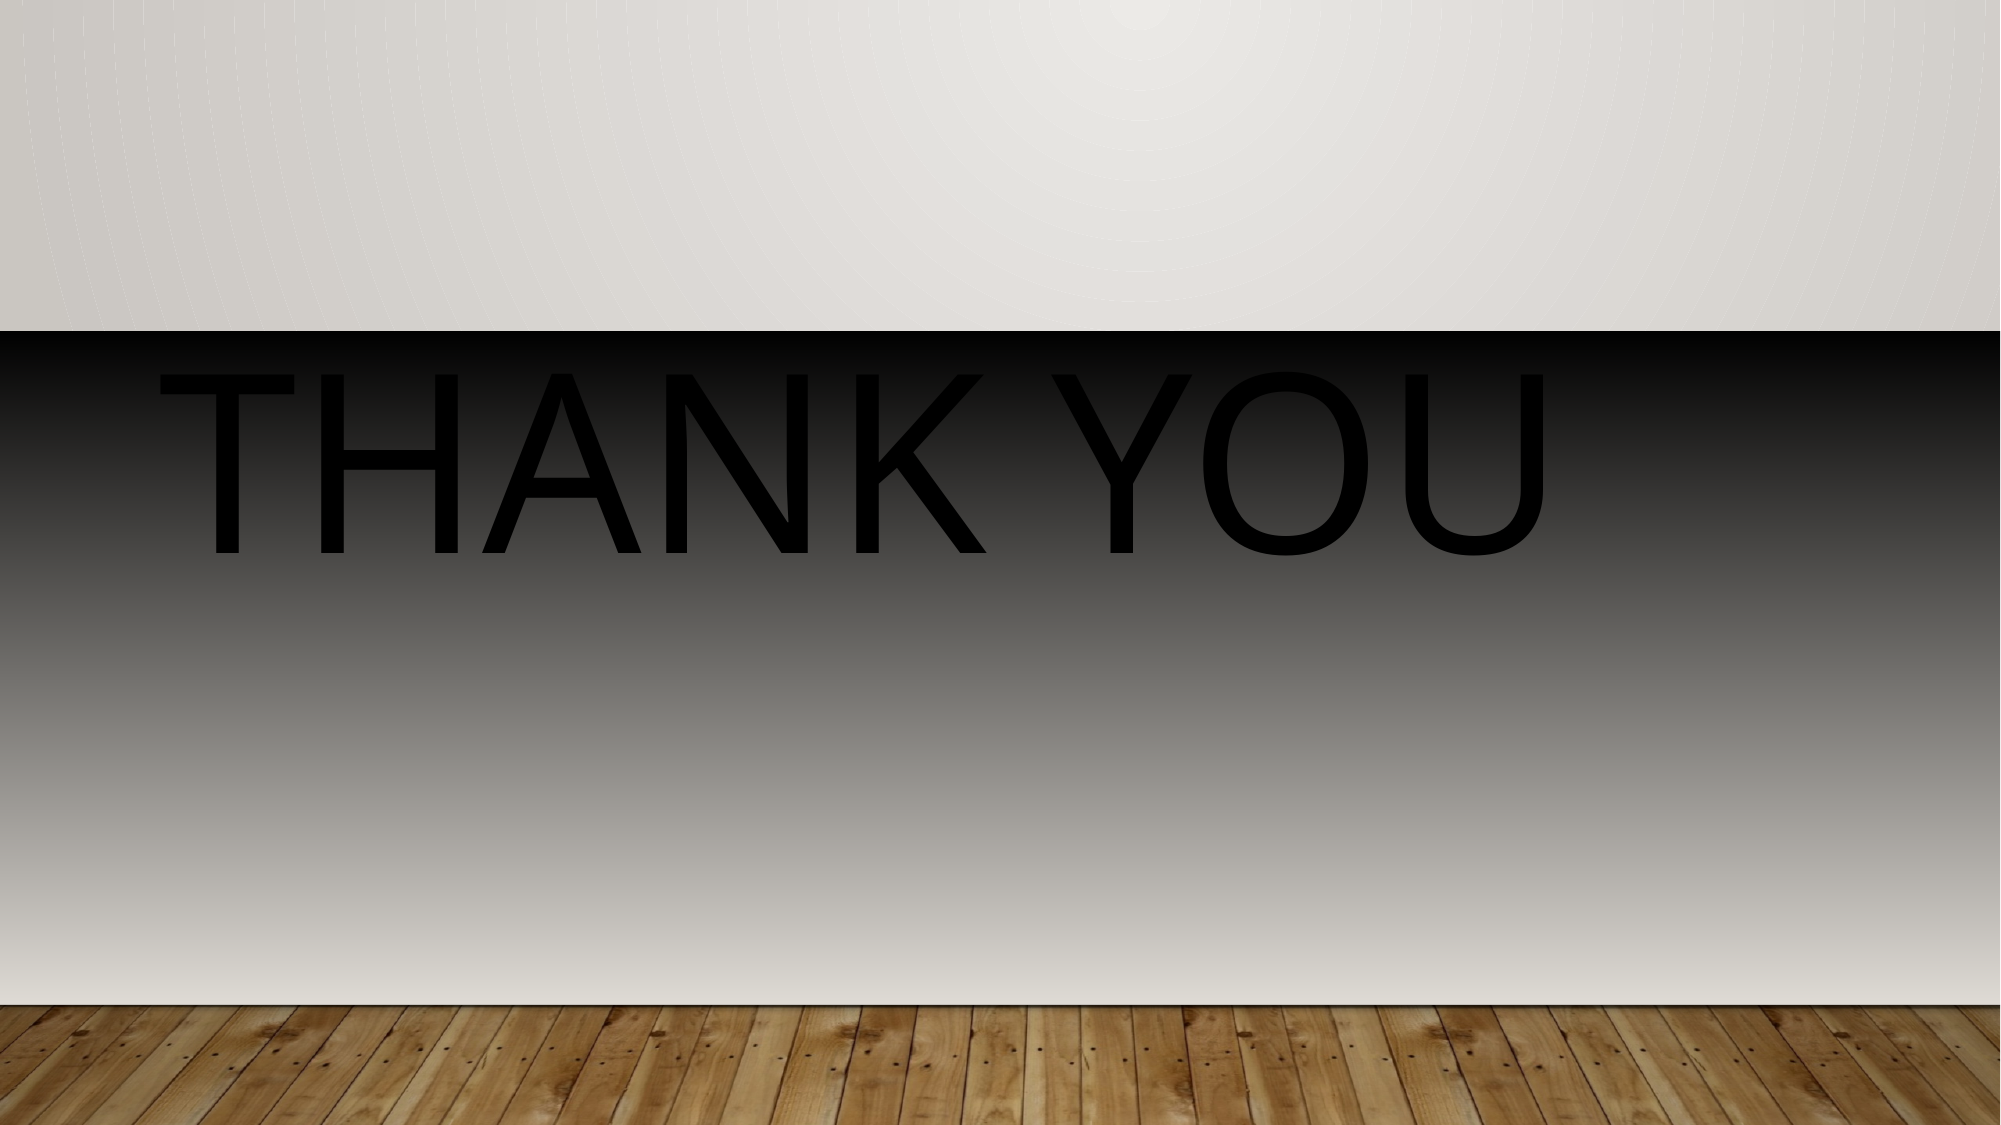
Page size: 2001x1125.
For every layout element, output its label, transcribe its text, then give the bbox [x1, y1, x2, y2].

title THANK YOU [0, 59, 1726, 903]
